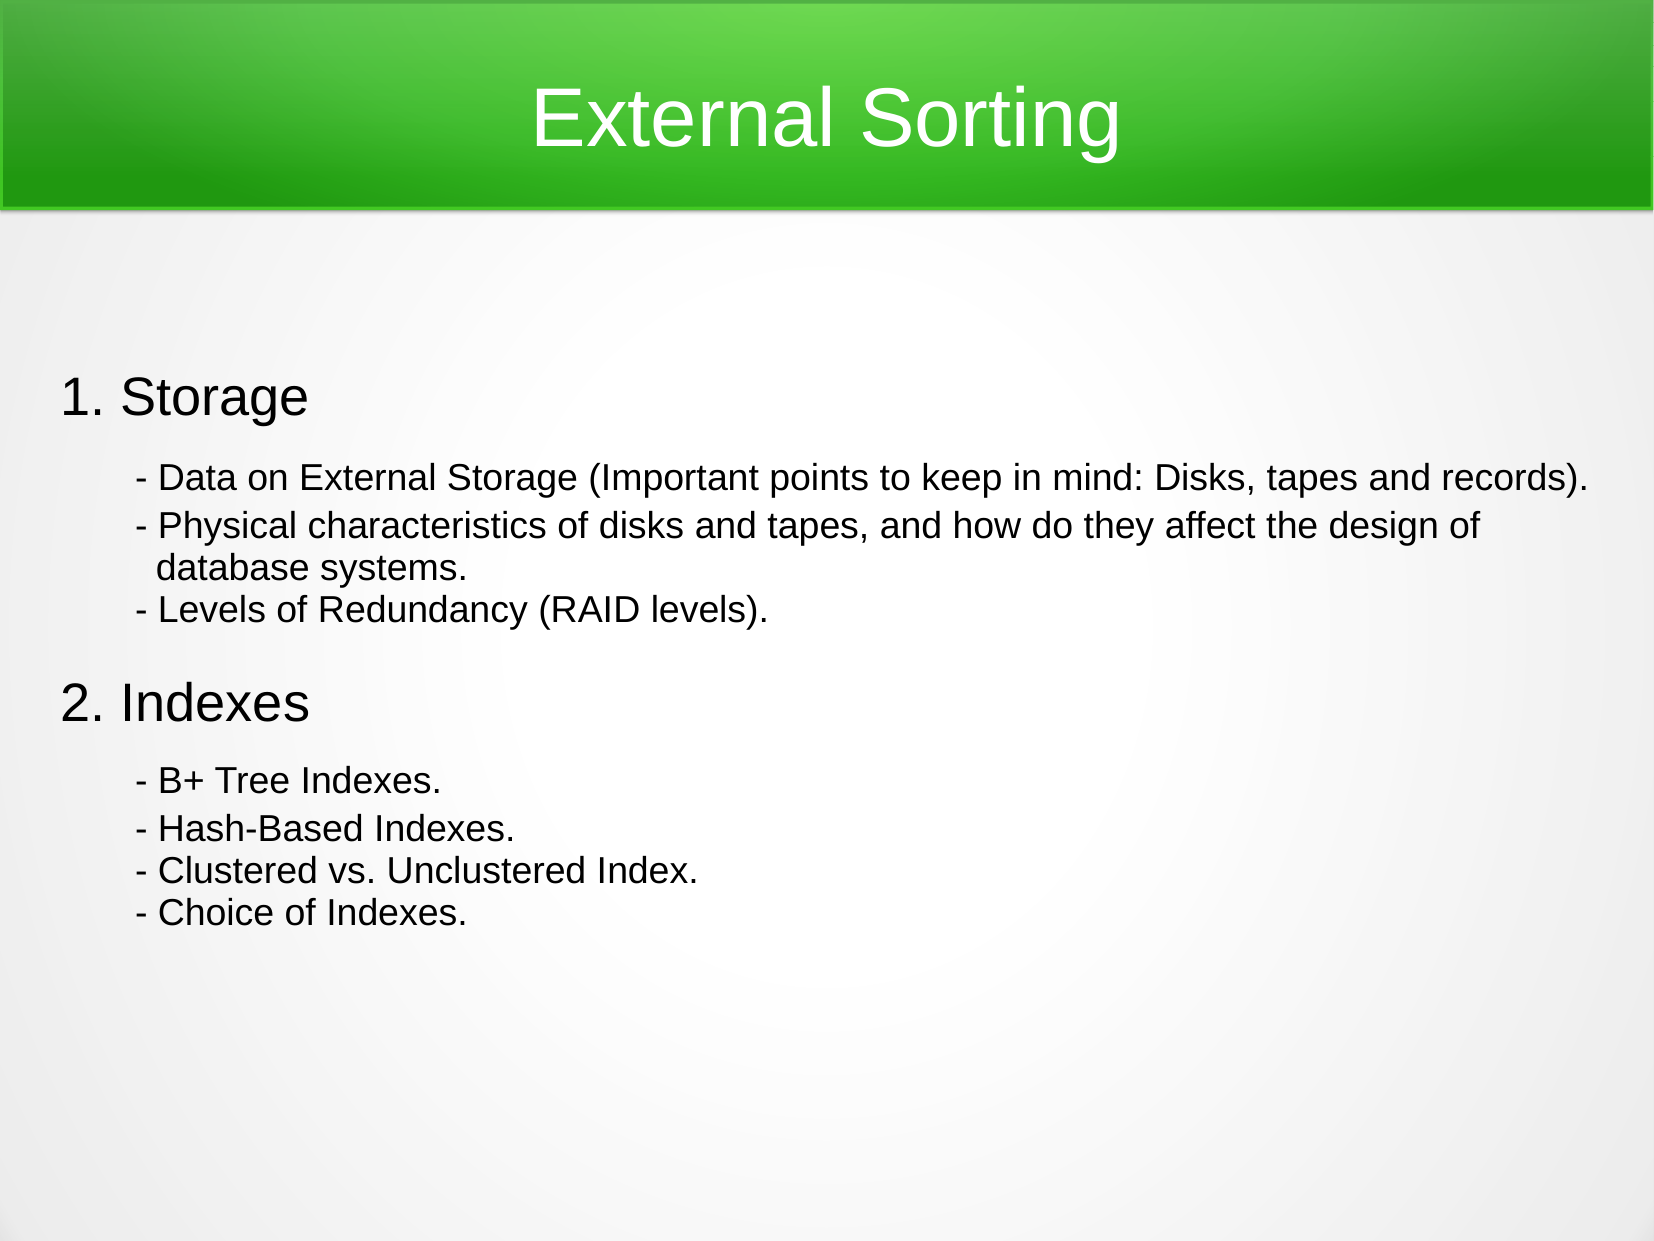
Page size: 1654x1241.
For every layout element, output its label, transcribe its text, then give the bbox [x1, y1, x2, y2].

subtitle 1. Storage - Data on External Storage (Important points to keep in mind: Disks, tapes and records). - Physical characteristics of disks and tapes, and how do they affect the design of database systems. - Levels of Redundancy (RAID levels). 2. Indexes - B+ Tree Indexes. - Hash-Based Indexes. - Clustered vs. Unclustered Index. - Choice of Indexes. [60, 285, 1631, 1005]
title External Sorting [82, 47, 1571, 189]
